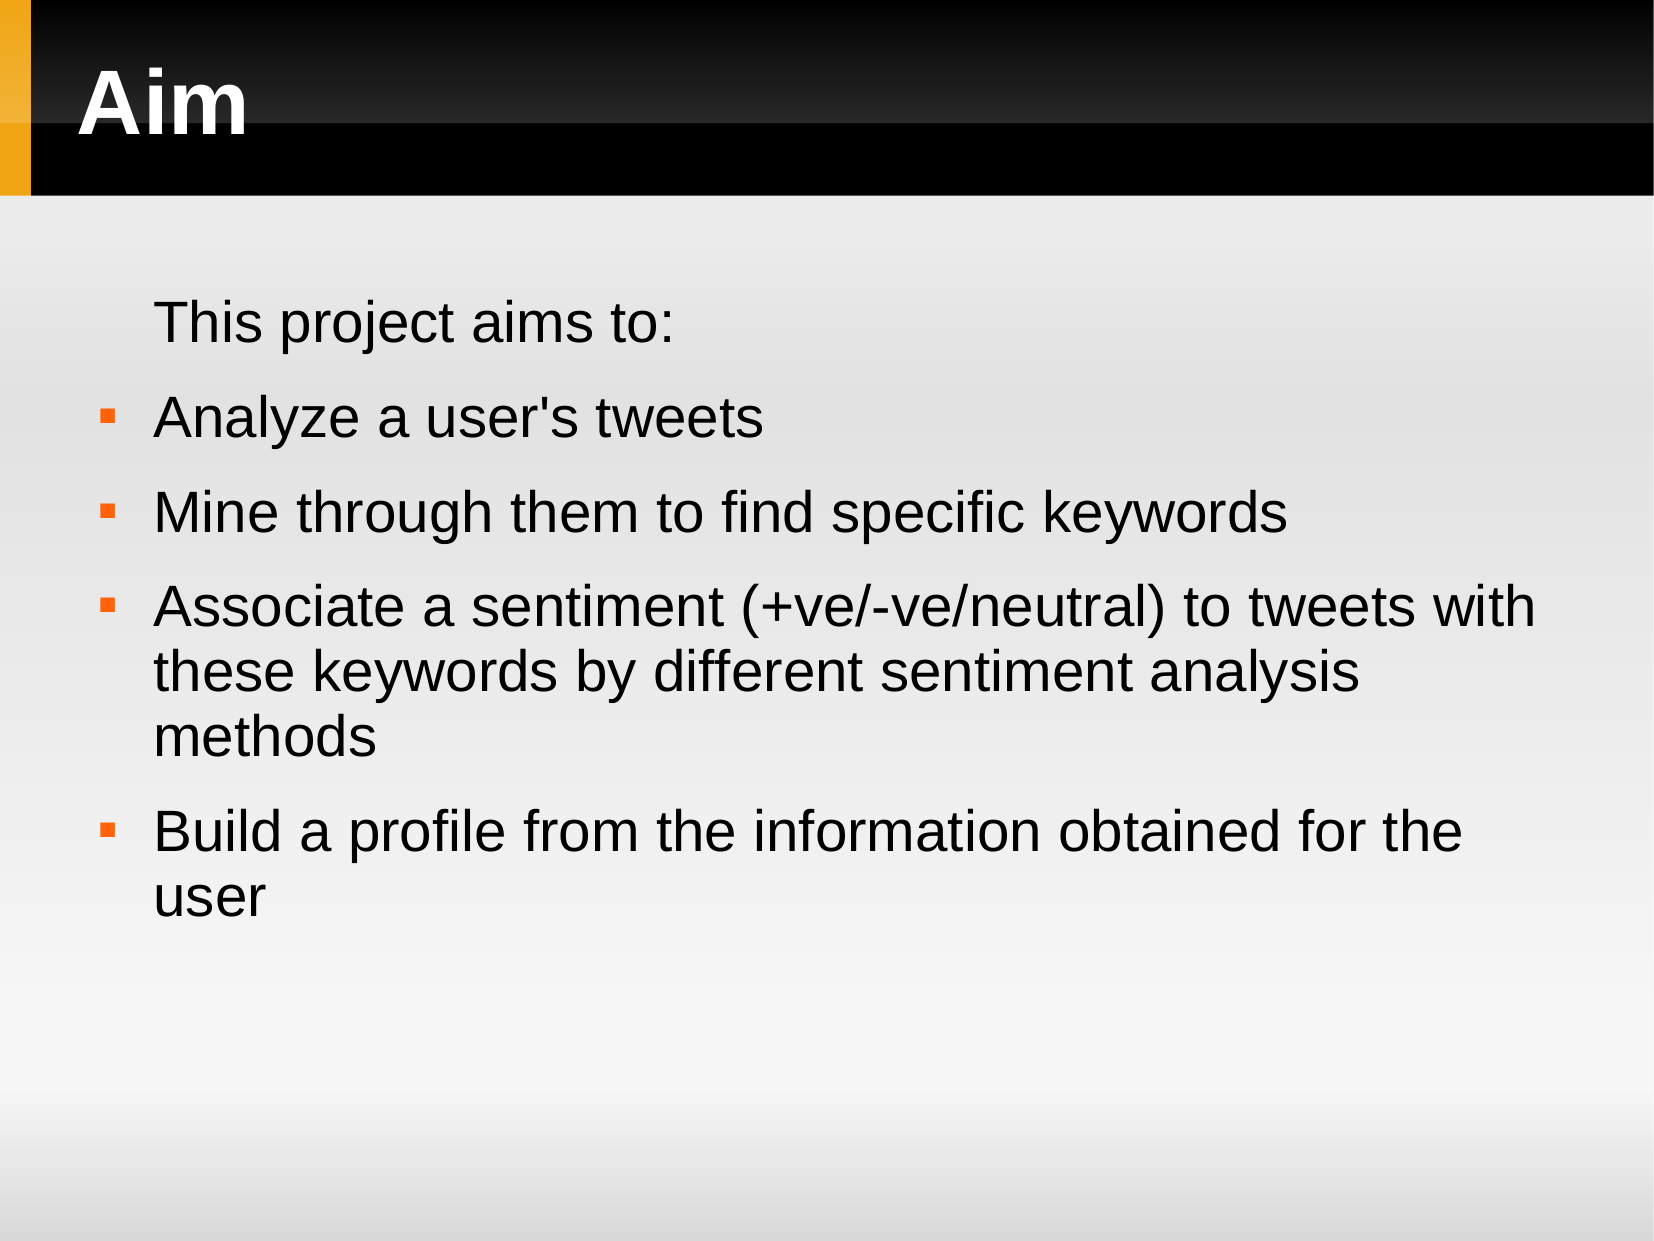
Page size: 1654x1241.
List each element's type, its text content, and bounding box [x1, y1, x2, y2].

title Aim [76, 0, 1565, 207]
picture [0, 0, 1654, 1241]
list This project aims to: Analyze a user's tweets Mine through them to find specific keywords Associate a sentiment (+ve/-ve/neutral) to tweets with these keywords by different sentiment analysis methods Build a profile from the information obtained for the user [82, 290, 1571, 1109]
